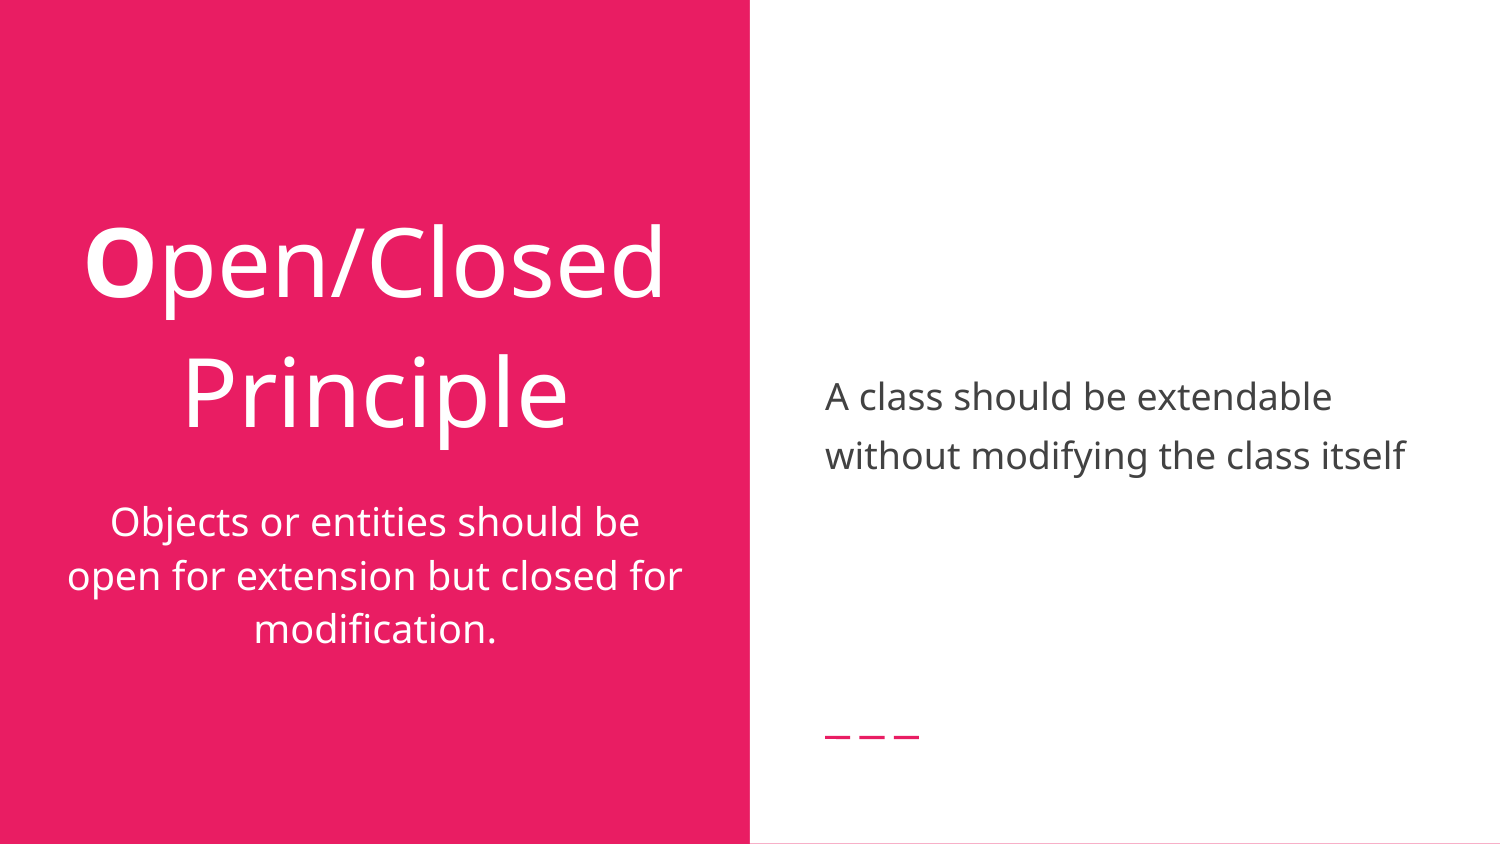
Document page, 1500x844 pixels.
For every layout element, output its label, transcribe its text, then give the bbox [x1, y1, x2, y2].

title Open/Closed Principle [43, 176, 708, 471]
list A class should be extendable without modifying the class itself [810, 118, 1440, 725]
subtitle Objects or entities should be open for extension but closed for modification. [43, 479, 708, 700]
